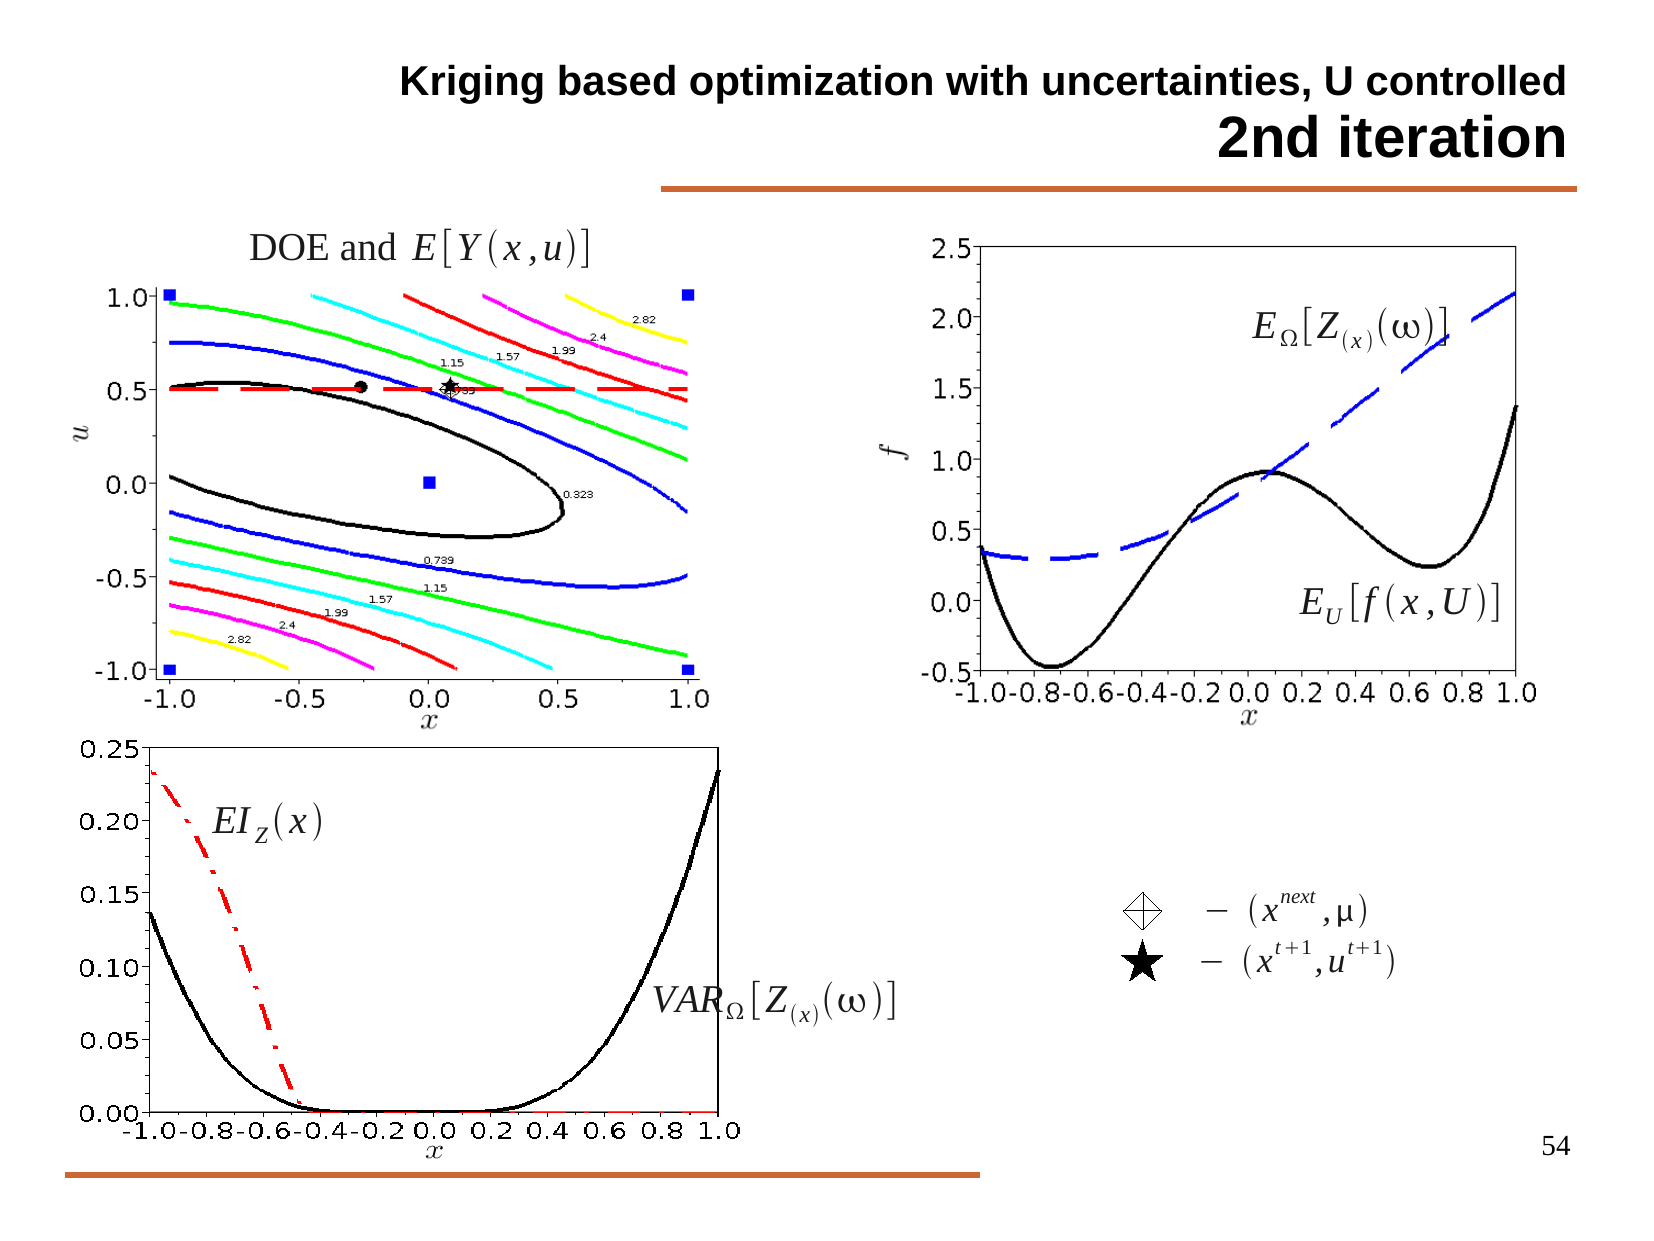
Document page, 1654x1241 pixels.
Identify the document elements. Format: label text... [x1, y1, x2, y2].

text_box [1124, 892, 1143, 910]
chart [1188, 937, 1405, 983]
chart [229, 226, 601, 272]
text_box [1144, 893, 1161, 910]
chart [641, 977, 906, 1028]
picture [867, 236, 1536, 748]
chart [200, 799, 334, 849]
text_box Kriging based optimization with uncertainties, U controlled 2nd iteration [165, 50, 1583, 178]
chart [1287, 580, 1511, 630]
text_box [1144, 911, 1162, 929]
chart [1240, 304, 1459, 355]
text_box [1123, 911, 1143, 930]
picture [29, 277, 740, 1178]
chart [1194, 885, 1378, 931]
text_box [1121, 939, 1163, 981]
